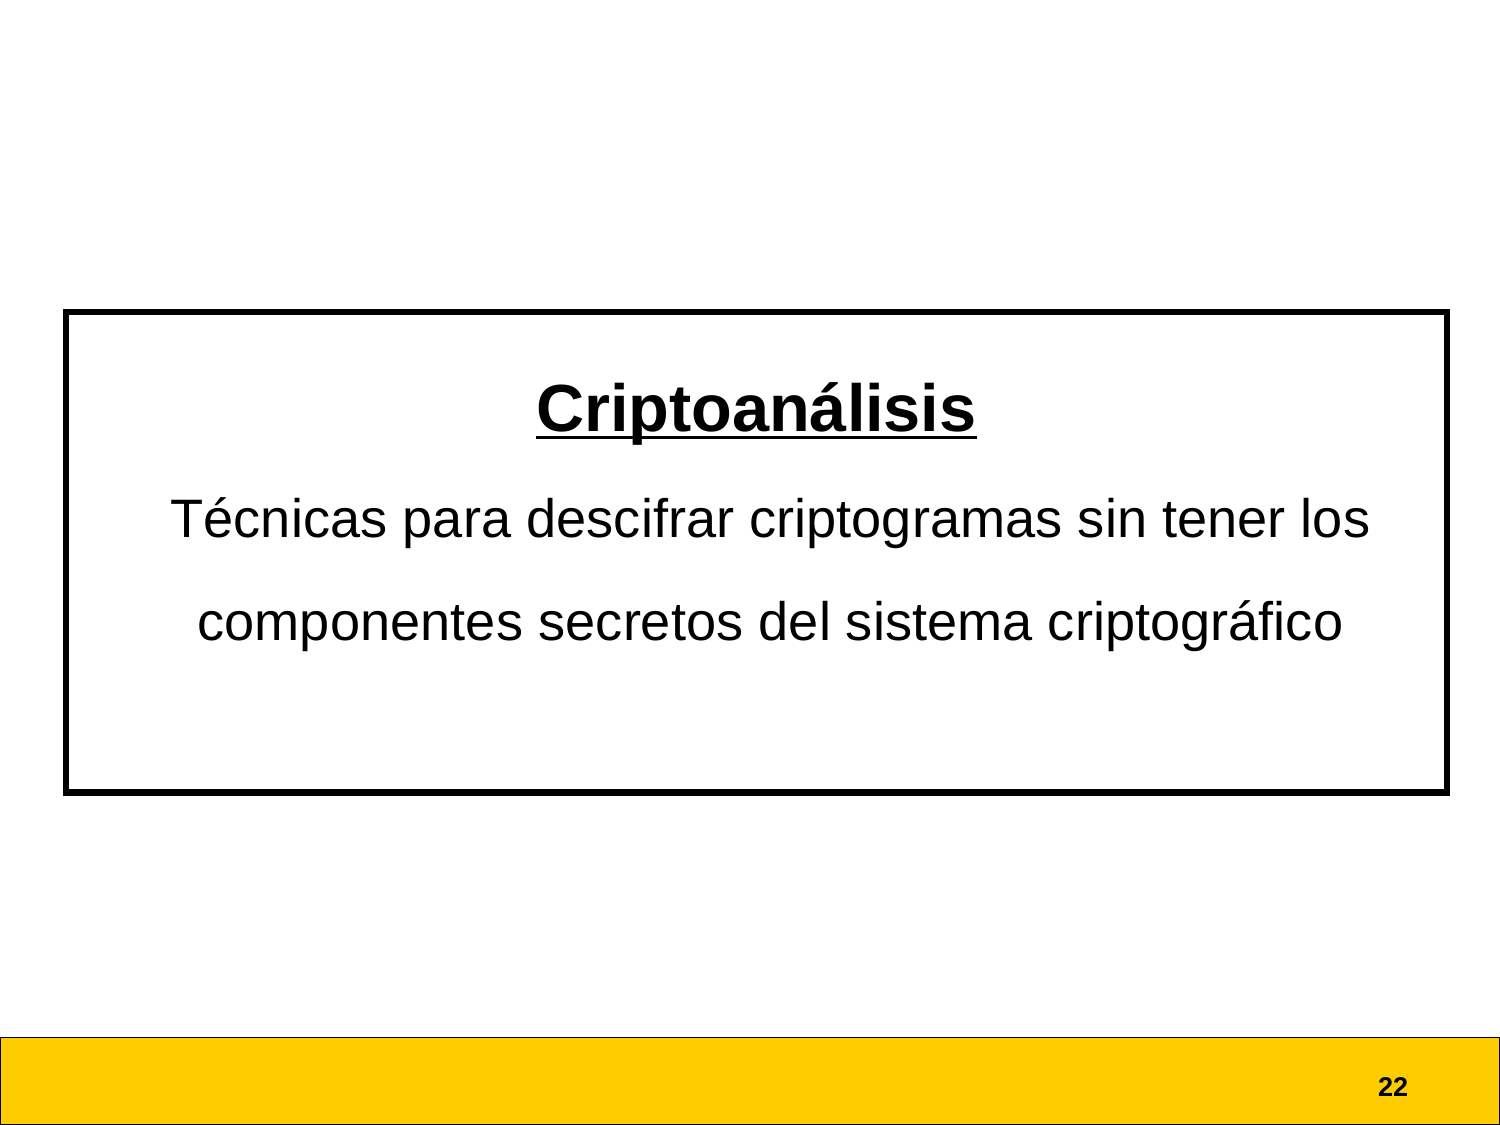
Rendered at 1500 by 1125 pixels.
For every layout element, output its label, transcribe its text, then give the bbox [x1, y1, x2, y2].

text_box Criptoanálisis Técnicas para descifrar criptogramas sin tener los componentes secretos del sistema criptográfico [66, 311, 1447, 793]
